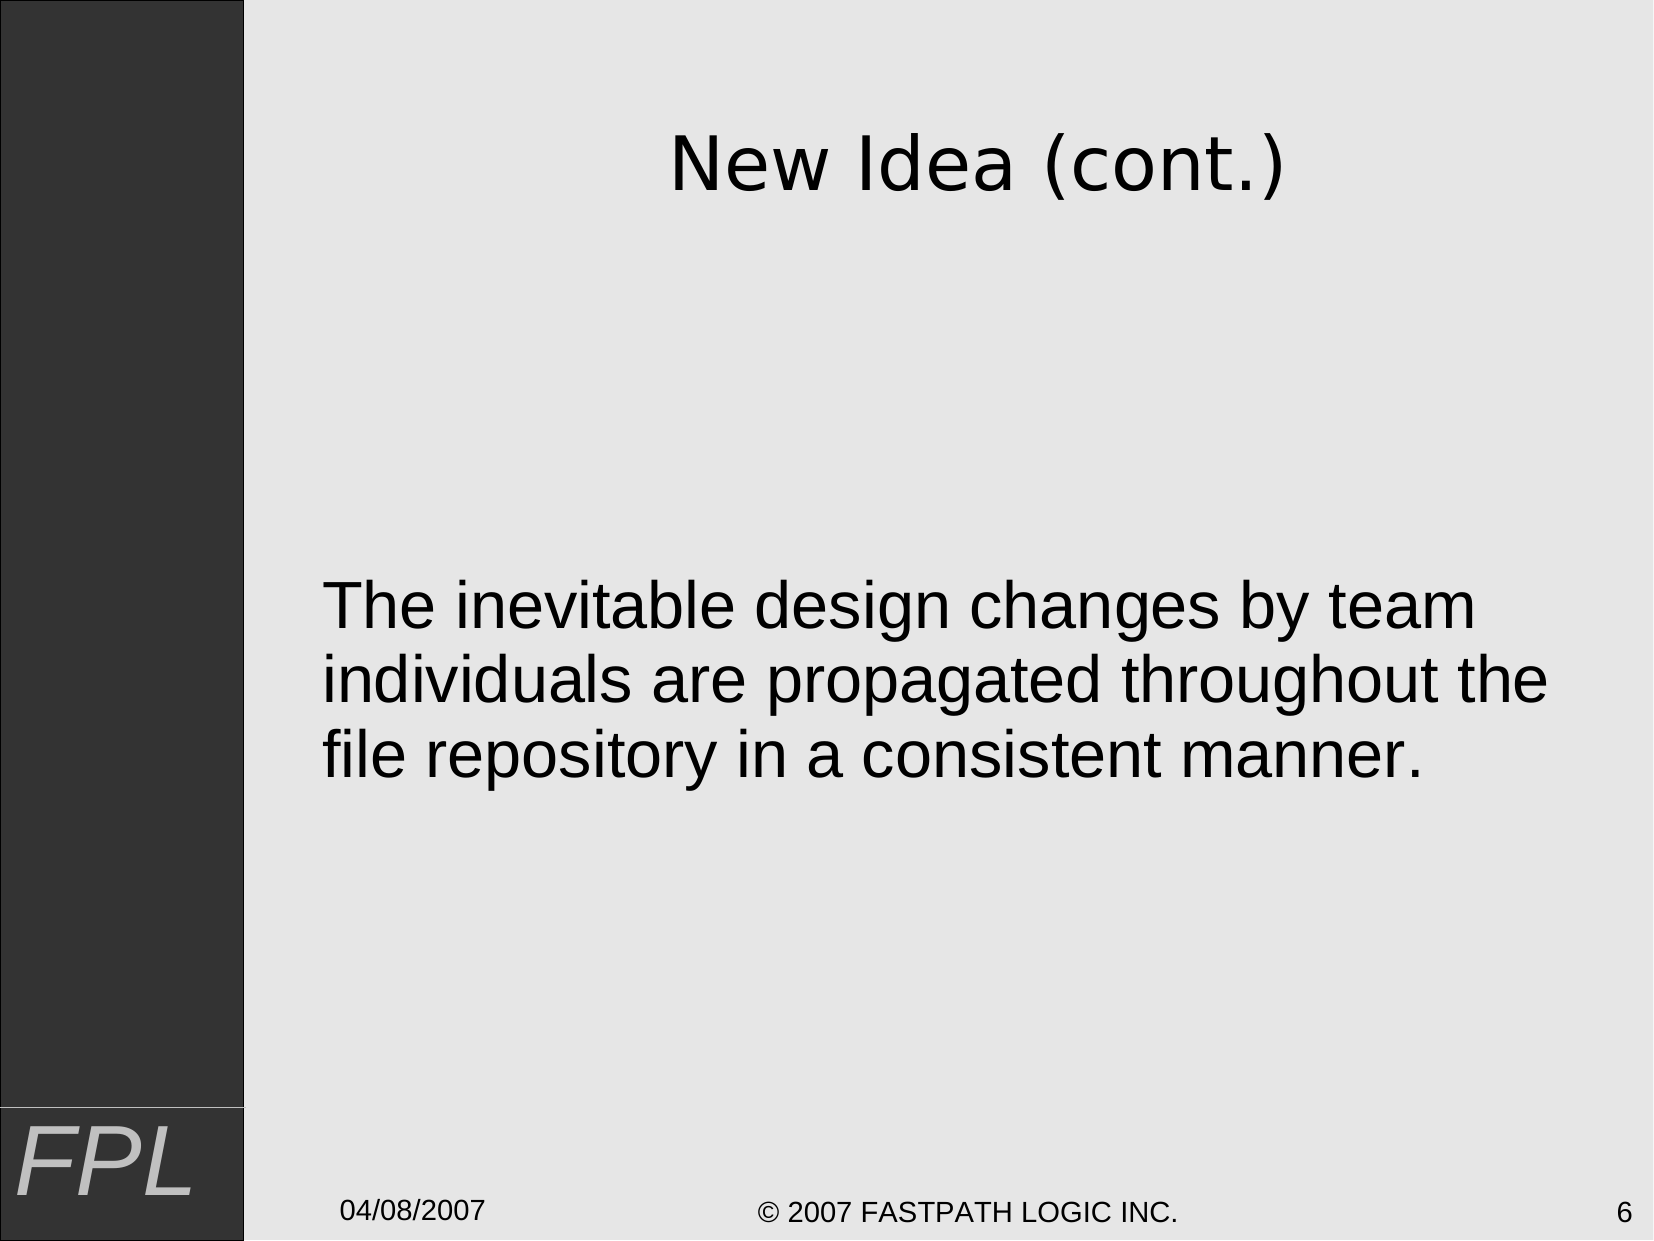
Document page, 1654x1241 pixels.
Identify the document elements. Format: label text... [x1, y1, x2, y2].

subtitle The inevitable design changes by team individuals are propagated throughout the file repository in a consistent manner. [322, 272, 1635, 1179]
title New Idea (cont.) [427, 57, 1530, 272]
